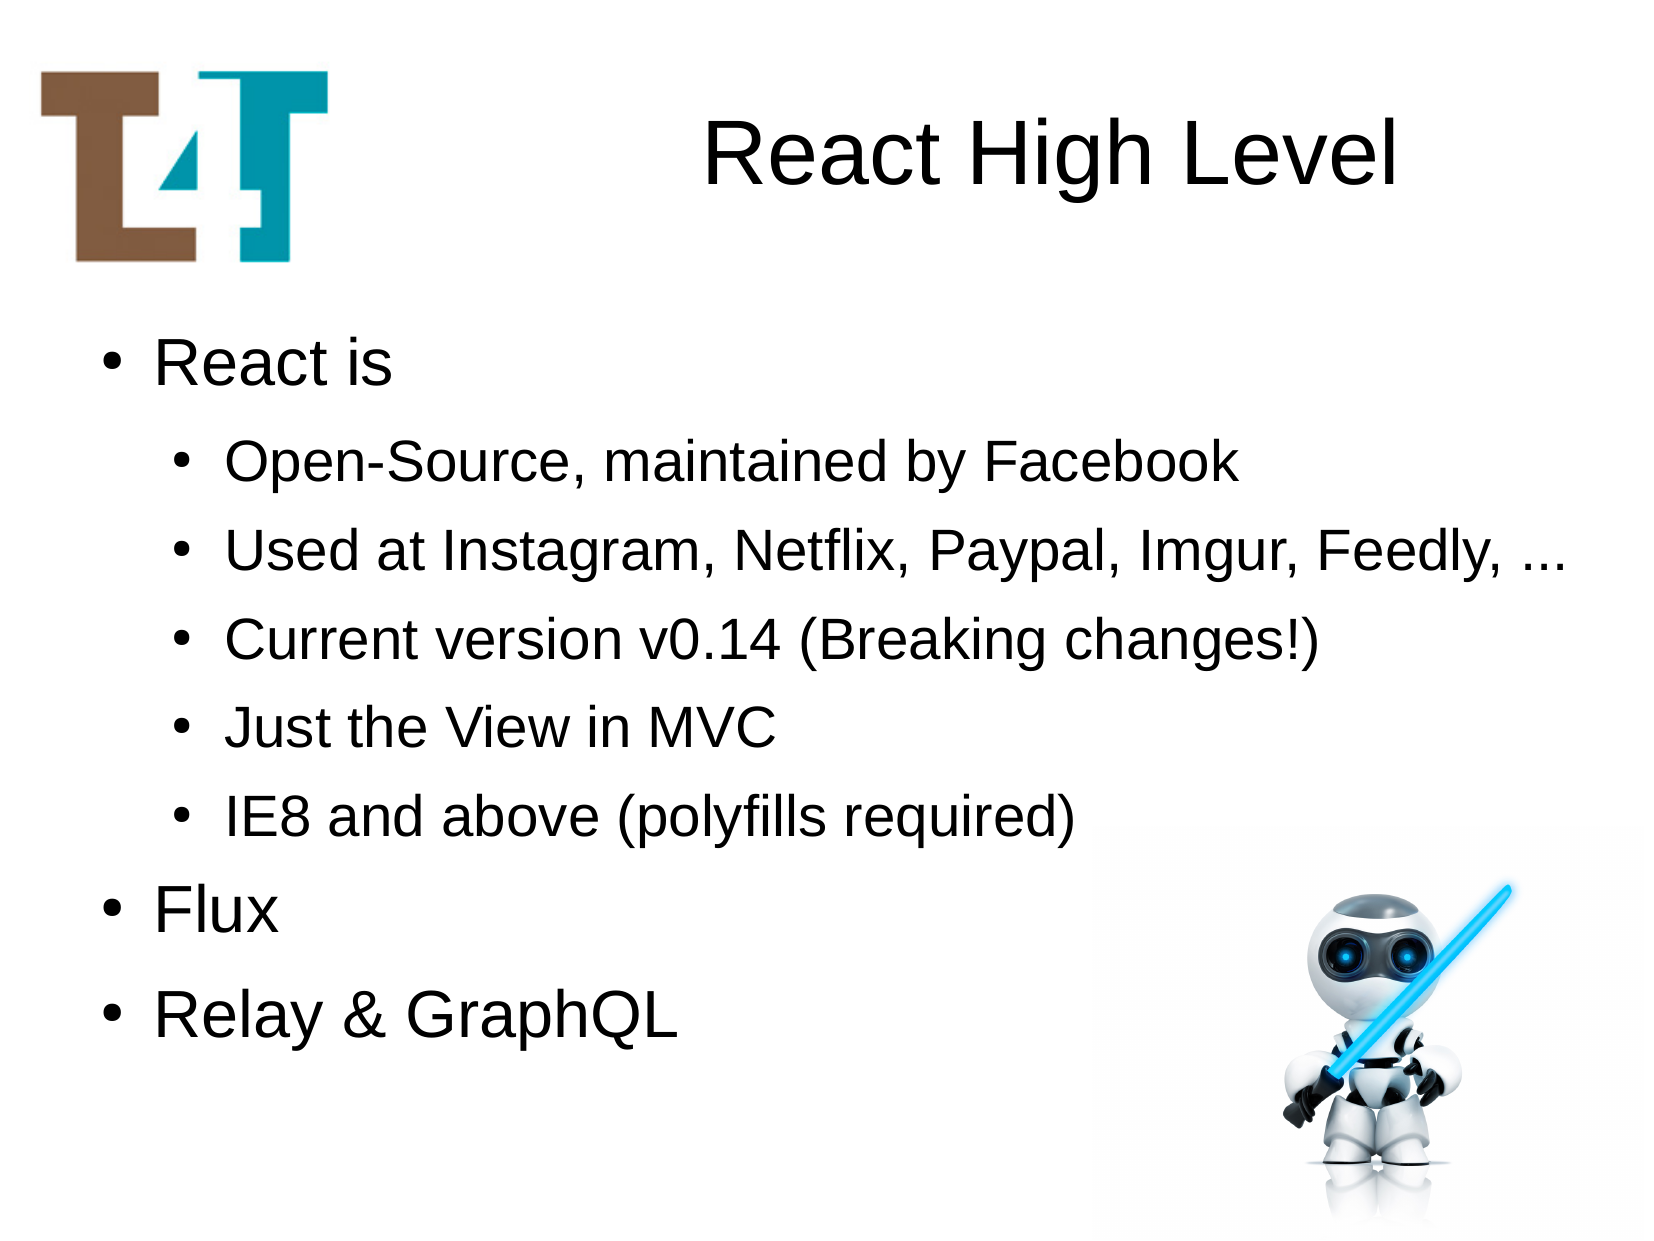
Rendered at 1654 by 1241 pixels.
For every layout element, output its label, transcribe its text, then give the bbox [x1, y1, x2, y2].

list React is Open-Source, maintained by Facebook Used at Instagram, Netflix, Paypal, Imgur, Feedly, ... Current version v0.14 (Breaking changes!) Just the View in MVC IE8 and above (polyfills required) Flux Relay & GraphQL [82, 324, 1571, 1051]
picture [1092, 826, 1644, 1240]
picture [29, 12, 342, 325]
title React High Level [531, 49, 1571, 257]
